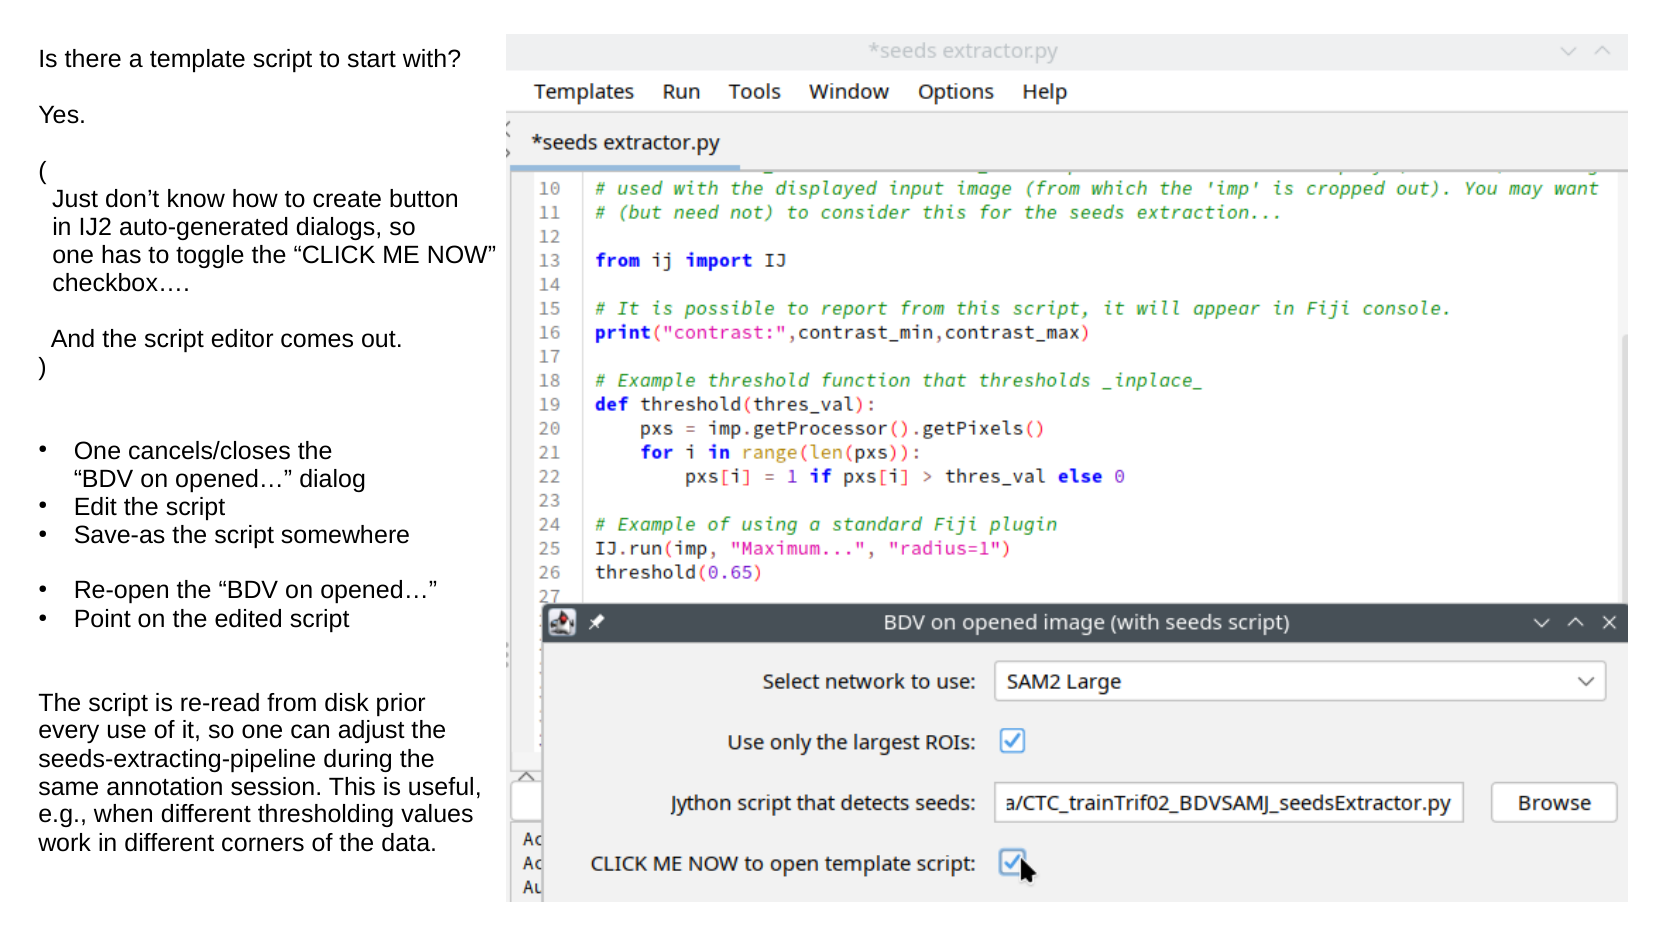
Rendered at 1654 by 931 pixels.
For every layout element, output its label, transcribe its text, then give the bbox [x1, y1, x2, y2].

picture [506, 34, 1628, 902]
subtitle Is there a template script to start with? Yes. ( Just don’t know how to create button in IJ2 auto-generated dialogs, so one has to toggle the “CLICK ME NOW” checkbox…. And the script editor comes out. ) One cancels/closes the “BDV on opened…” dialog Edit the script Save-as the script somewhere Re-open the “BDV on opened…” Point on the edited script The script is re-read from disk prior every use of it, so one can adjust the seeds-extracting-pipeline during the same annotation session. This is useful, e.g., when different thresholding values work in different corners of the data. [38, 44, 506, 897]
